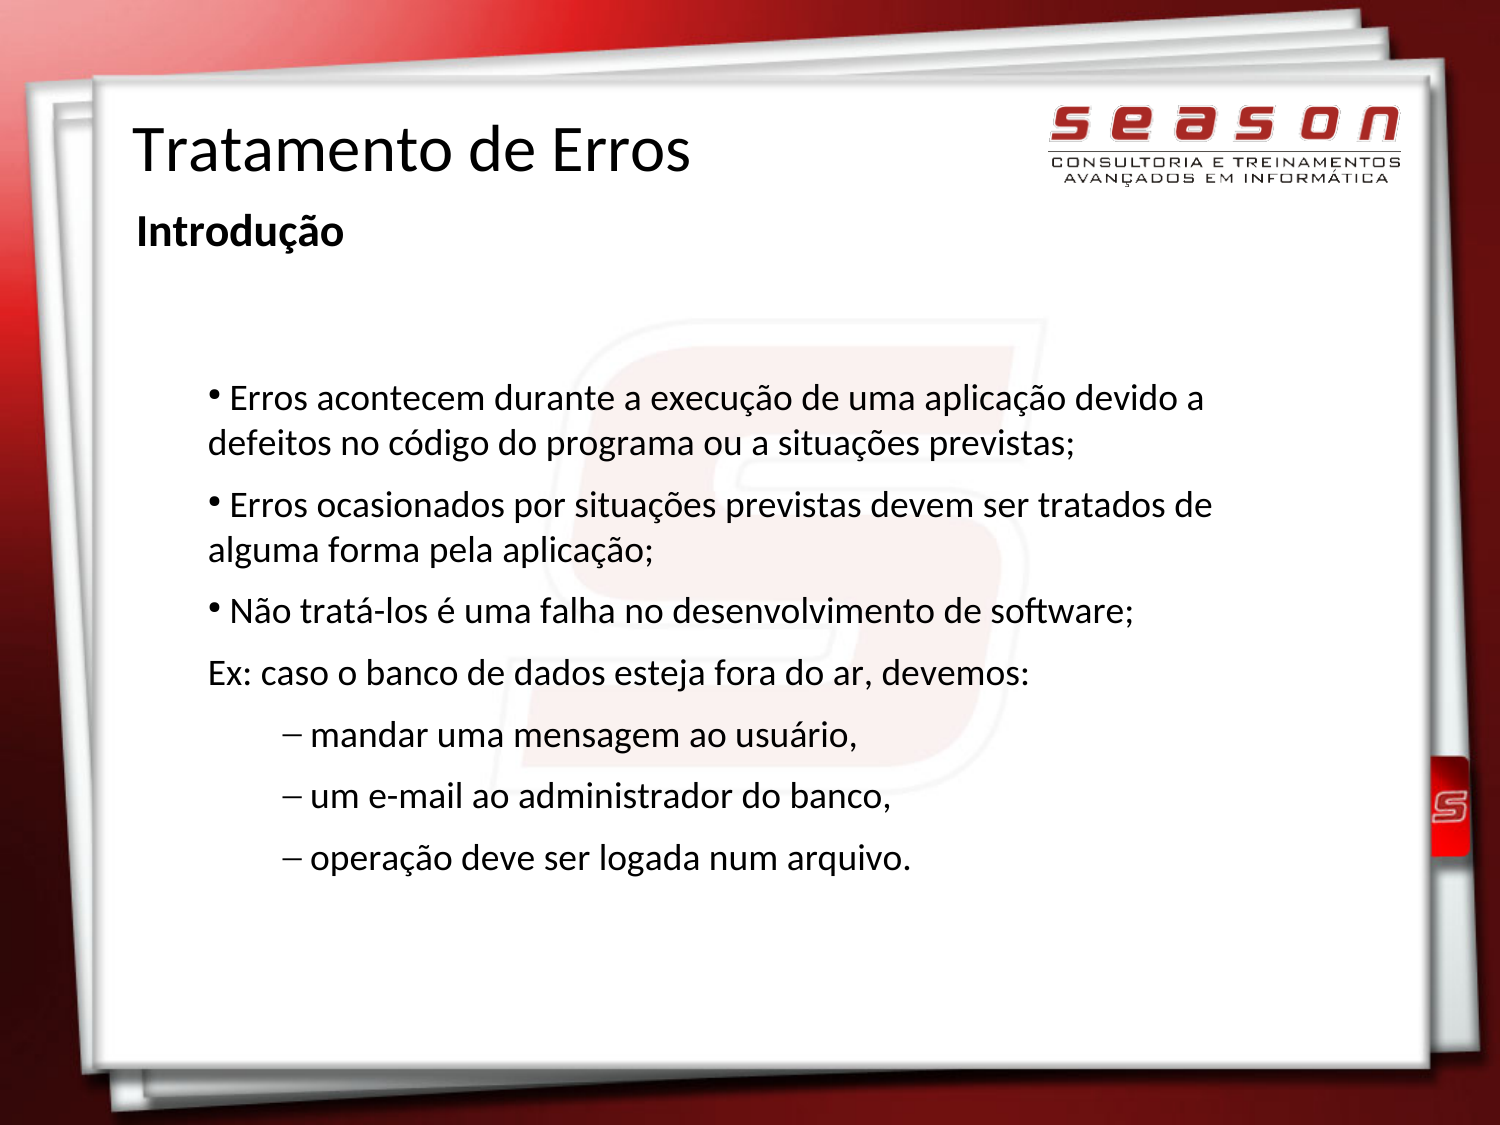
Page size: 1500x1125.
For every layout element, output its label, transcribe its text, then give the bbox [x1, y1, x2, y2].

picture [0, 0, 1500, 1125]
title Tratamento de Erros [118, 33, 1394, 257]
text_box Erros acontecem durante a execução de uma aplicação devido a defeitos no código do programa ou a situações previstas; Erros ocasionados por situações previstas devem ser tratados de alguma forma pela aplicação; Não tratá-los é uma falha no desenvolvimento de software; Ex: caso o banco de dados esteja fora do ar, devemos: mandar uma mensagem ao usuário, um e-mail ao administrador do banco, operação deve ser logada num arquivo. [207, 328, 1328, 924]
text_box Introdução [119, 200, 1240, 256]
